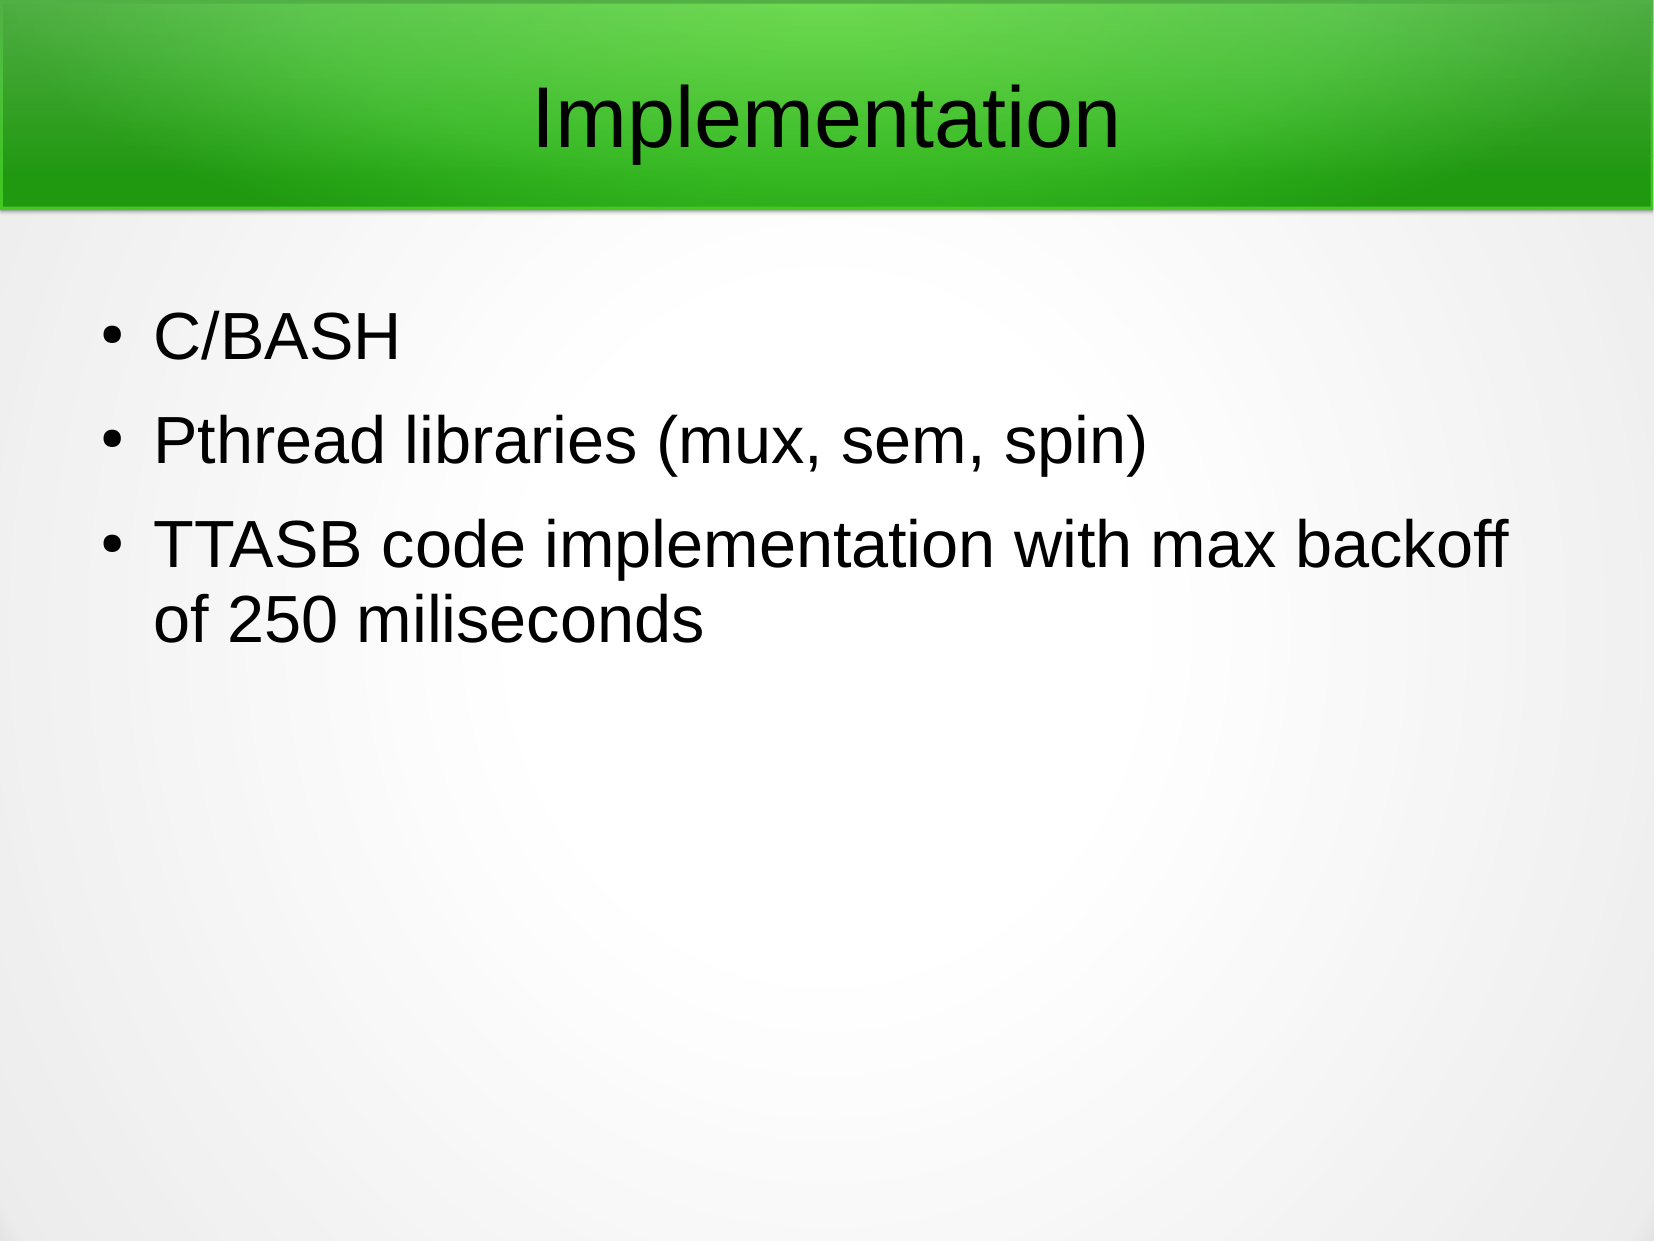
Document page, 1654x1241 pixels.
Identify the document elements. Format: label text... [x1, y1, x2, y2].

title Implementation [82, 47, 1571, 189]
list C/BASH Pthread libraries (mux, sem, spin) TTASB code implementation with max backoff of 250 miliseconds [82, 299, 1571, 1019]
